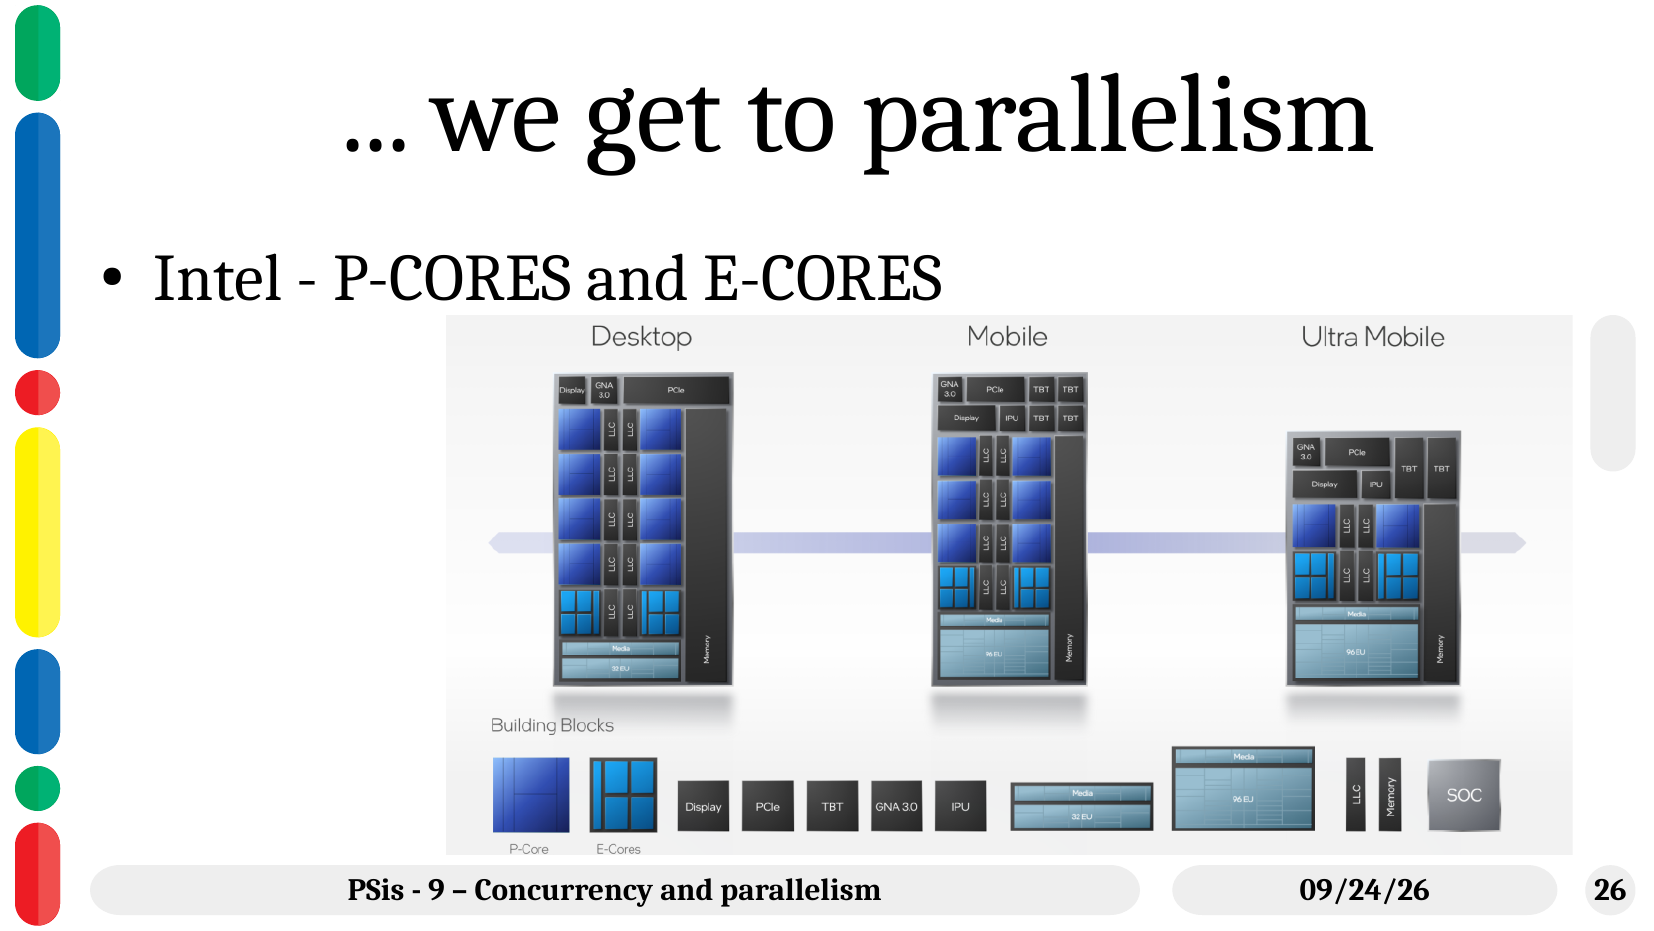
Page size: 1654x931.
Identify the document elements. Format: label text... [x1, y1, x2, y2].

picture [446, 315, 1573, 855]
title ... we get to parallelism [82, 37, 1636, 193]
list Intel - P-CORES and E-CORES [82, 240, 1571, 866]
